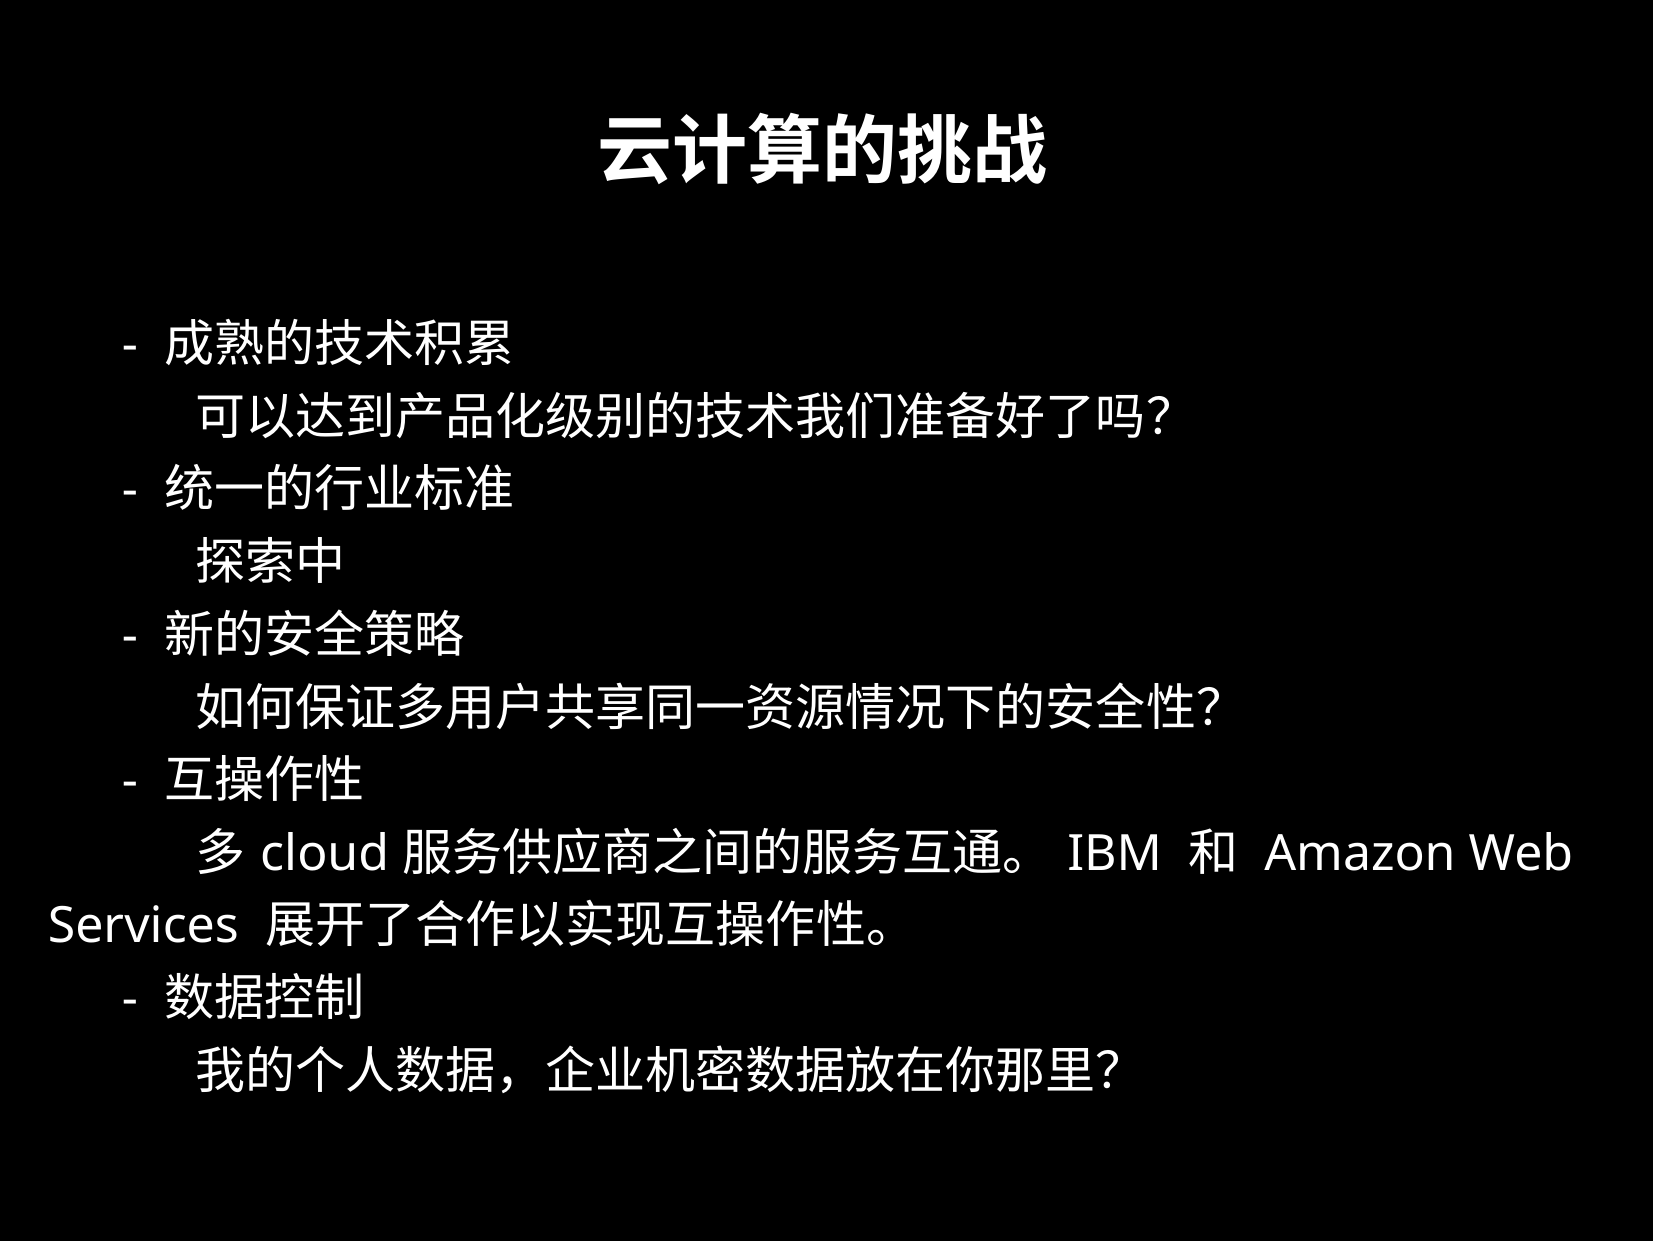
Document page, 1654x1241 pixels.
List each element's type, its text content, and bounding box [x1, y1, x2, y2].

text_box - 成熟的技术积累 可以达到产品化级别的技术我们准备好了吗？ - 统一的行业标准 探索中 - 新的安全策略 如何保证多用户共享同一资源情况下的安全性？ - 互操作性 多cloud服务供应商之间的服务互通。IBM 和 Amazon Web Services 展开了合作以实现互操作性。 - 数据控制 我的个人数据，企业机密数据放在你那里？ [33, 296, 1595, 988]
text_box 云计算的挑战 [108, 82, 1536, 197]
